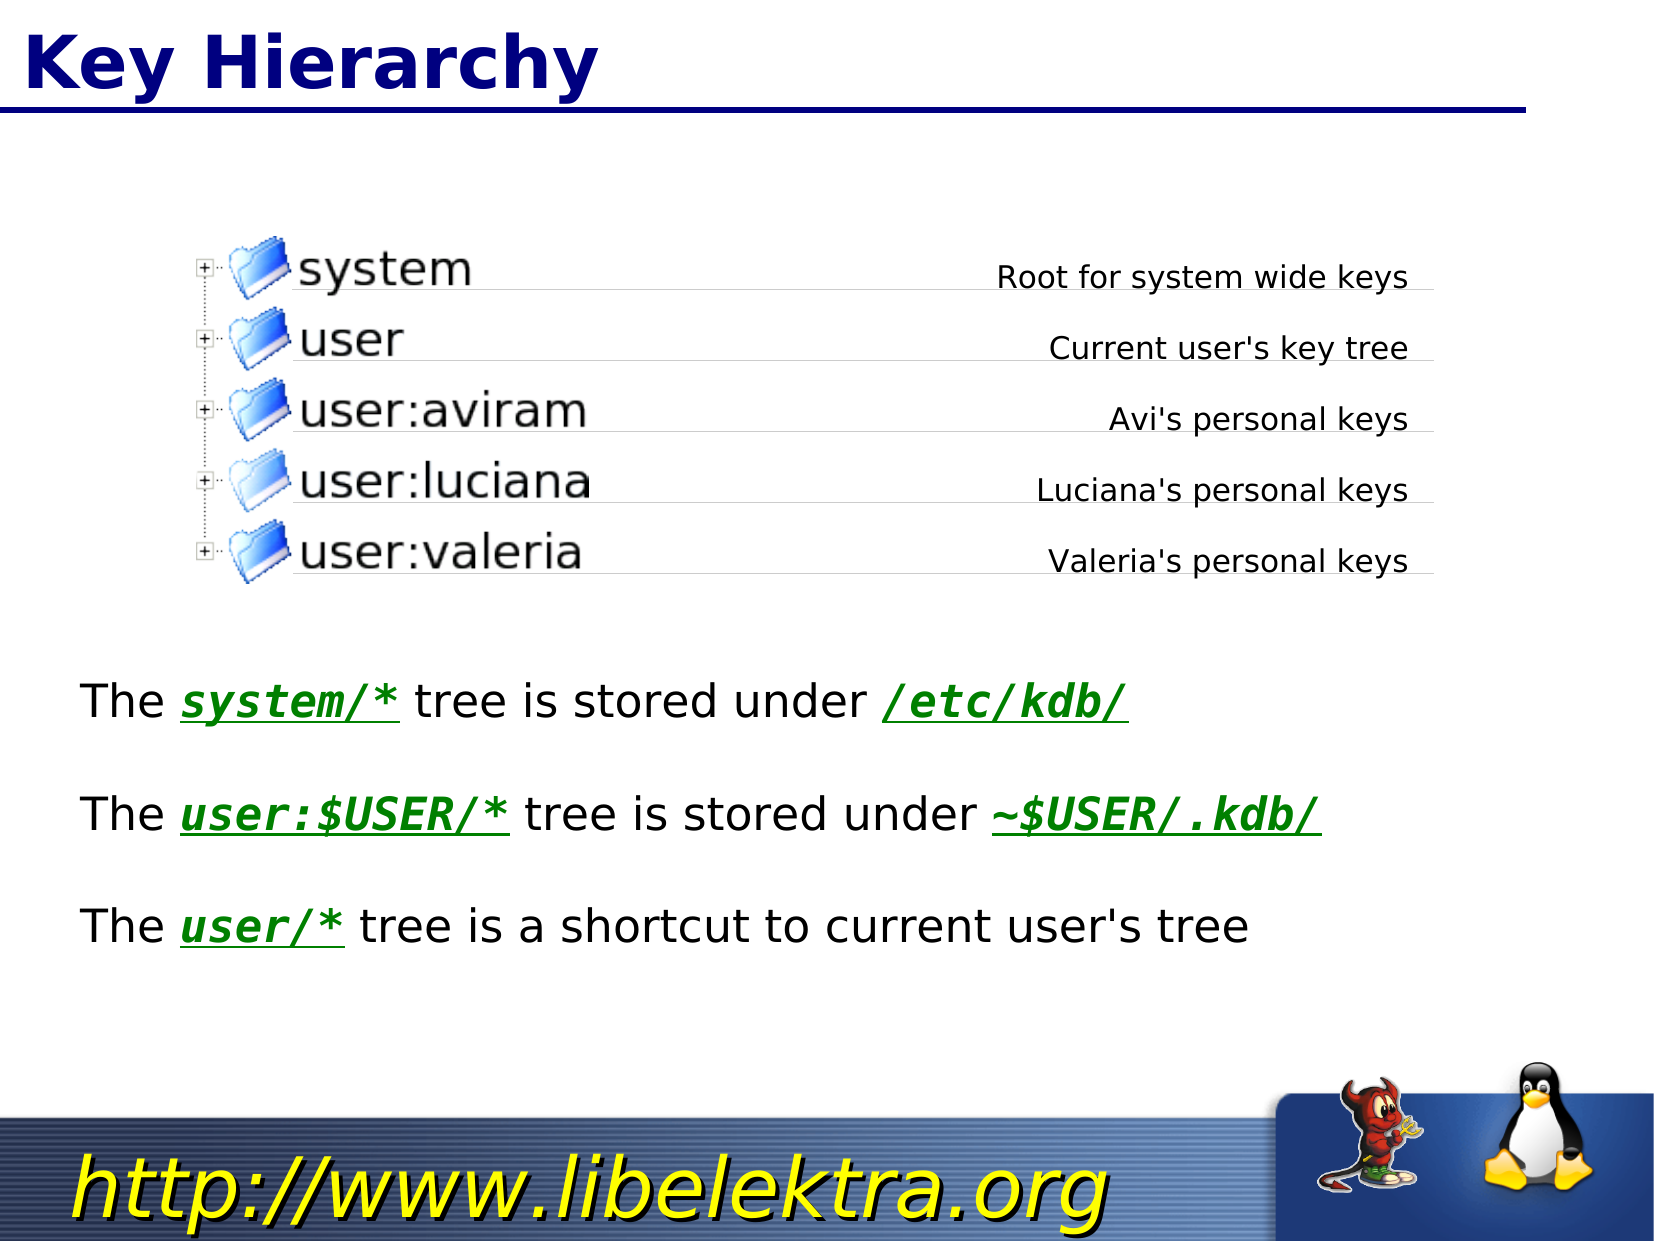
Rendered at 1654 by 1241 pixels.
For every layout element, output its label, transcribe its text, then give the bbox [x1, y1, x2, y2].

text_box Key Hierarchy [22, 14, 1611, 111]
text_box Current user's key tree [1004, 329, 1410, 367]
text_box Luciana's personal keys [1036, 470, 1410, 509]
picture [196, 236, 589, 584]
text_box Valeria's personal keys [967, 541, 1410, 580]
text_box Root for system wide keys [995, 258, 1410, 296]
picture [0, 1061, 1654, 1241]
list The system/* tree is stored under /etc/kdb/ The user:$USER/* tree is stored under ~$USER/.kdb/ The user/* tree is a shortcut to current user's tree [65, 663, 1568, 1077]
text_box Avi's personal keys [1004, 400, 1410, 438]
